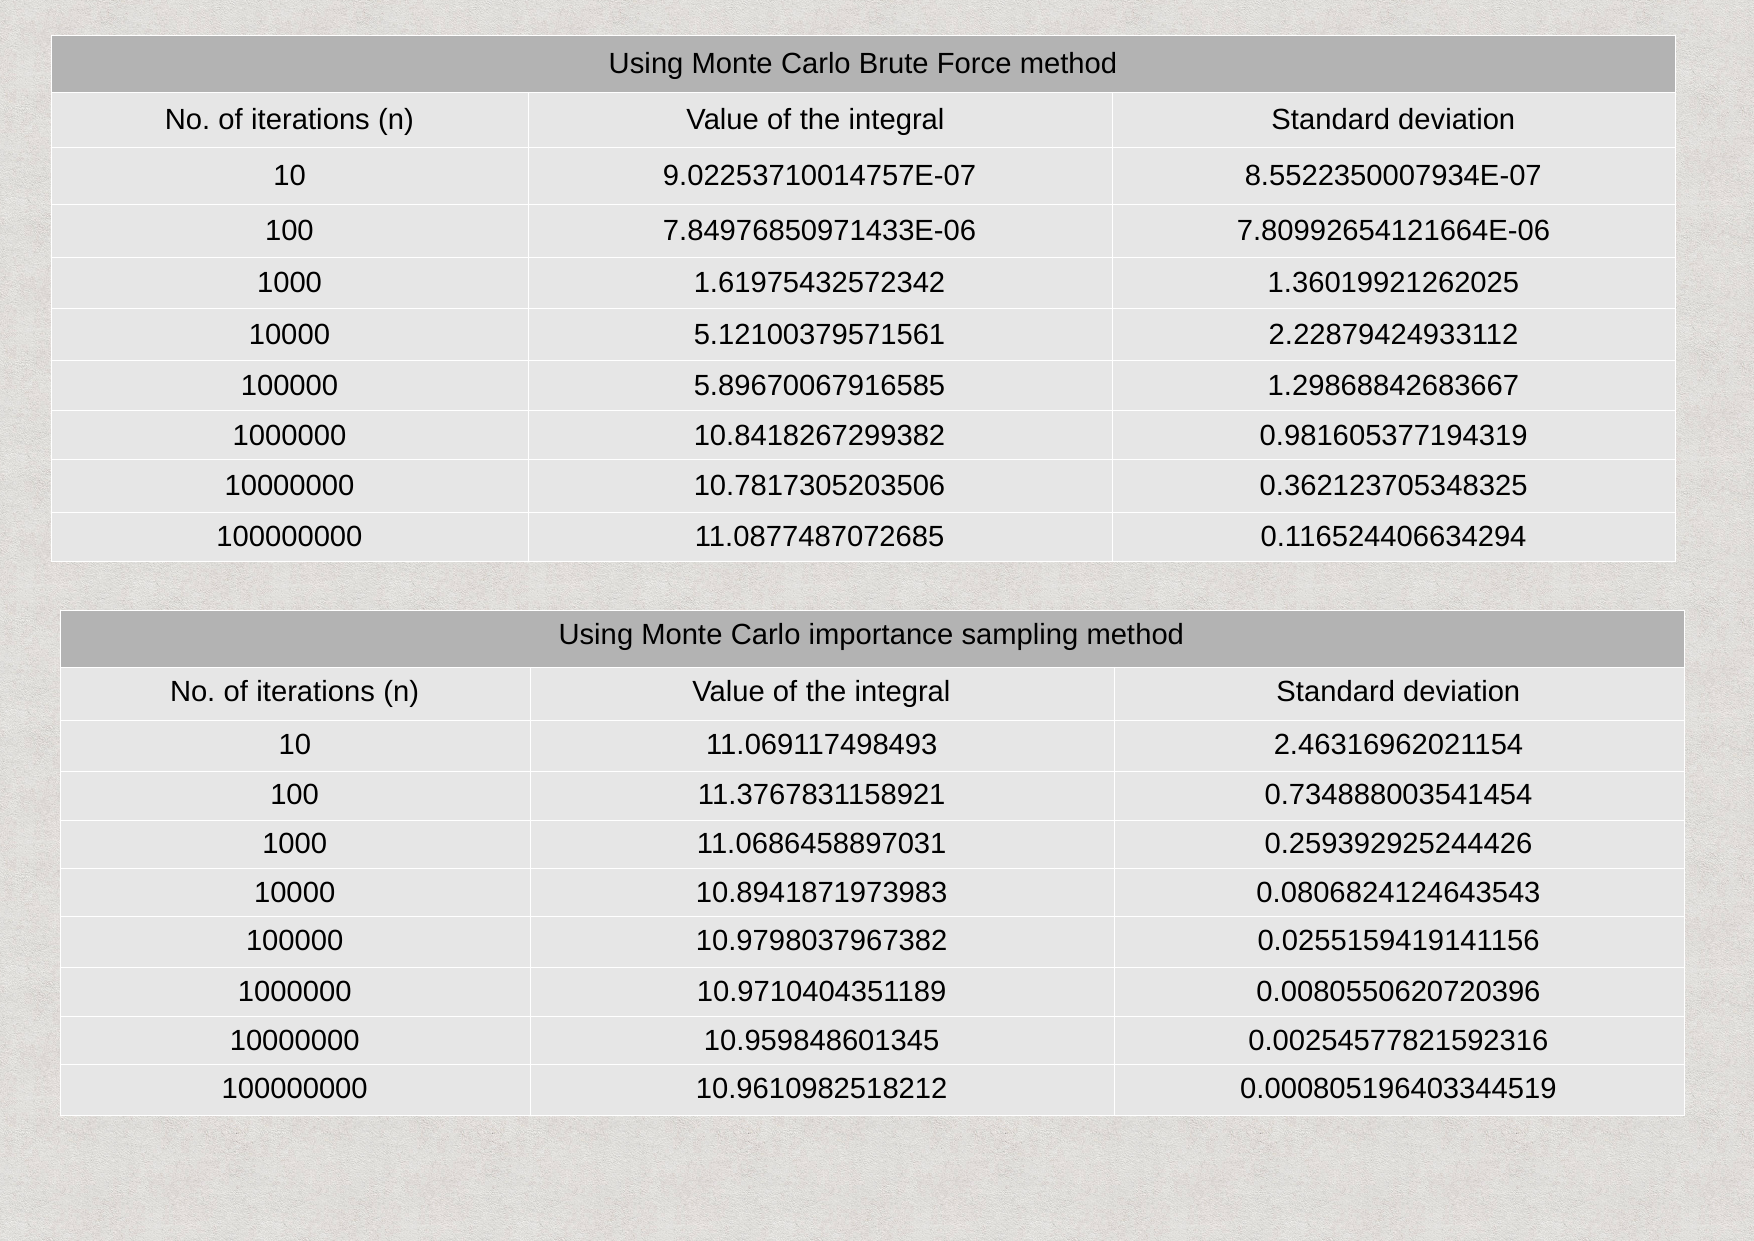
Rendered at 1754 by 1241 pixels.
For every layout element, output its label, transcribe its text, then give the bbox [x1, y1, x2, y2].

table_cell 1.29868842683667 [1113, 361, 1675, 410]
table_cell 10000000 [52, 460, 528, 512]
table_cell 0.259392925244426 [1115, 821, 1684, 868]
table_cell Value of the integral [529, 93, 1112, 147]
table_cell 10000000 [61, 1017, 530, 1064]
table_cell 1.36019921262025 [1113, 258, 1675, 308]
table_cell 11.3767831158921 [531, 772, 1114, 820]
table_cell 1000000 [52, 411, 528, 459]
table_header Using Monte Carlo importance sampling method [61, 611, 1684, 667]
table_cell 10.8418267299382 [529, 411, 1112, 459]
table_cell 2.22879424933112 [1113, 309, 1675, 360]
table_cell 10.9798037967382 [531, 917, 1114, 967]
table_cell 100 [52, 205, 528, 257]
table_cell 10 [52, 148, 528, 204]
table_cell 10000 [52, 309, 528, 360]
table_cell 1000000 [61, 968, 530, 1016]
table_cell 10 [61, 721, 530, 771]
table_cell 0.0806824124643543 [1115, 869, 1684, 916]
table_cell 1000 [52, 258, 528, 308]
table_cell 9.02253710014757E-07 [529, 148, 1112, 204]
table_cell No. of iterations (n) [52, 93, 528, 147]
table_cell 7.80992654121664E-06 [1113, 205, 1675, 257]
table_cell 100000000 [52, 513, 528, 561]
table_cell 0.0255159419141156 [1115, 917, 1684, 967]
table_cell Standard deviation [1115, 668, 1684, 720]
picture [0, 0, 1754, 1241]
table_cell 0.734888003541454 [1115, 772, 1684, 820]
table_cell 7.84976850971433E-06 [529, 205, 1112, 257]
table_cell 0.000805196403344519 [1115, 1065, 1684, 1115]
table_cell 100000000 [61, 1065, 530, 1115]
table_cell 0.00254577821592316 [1115, 1017, 1684, 1064]
table_cell 0.116524406634294 [1113, 513, 1675, 561]
table_cell 11.0877487072685 [529, 513, 1112, 561]
table_cell 10.9710404351189 [531, 968, 1114, 1016]
table_cell 10000 [61, 869, 530, 916]
table_cell 5.12100379571561 [529, 309, 1112, 360]
table_cell Standard deviation [1113, 93, 1675, 147]
table_cell 8.5522350007934E-07 [1113, 148, 1675, 204]
table_cell 11.069117498493 [531, 721, 1114, 771]
table_cell Value of the integral [531, 668, 1114, 720]
table_cell No. of iterations (n) [61, 668, 530, 720]
table_cell 100000 [61, 917, 530, 967]
table_cell 0.981605377194319 [1113, 411, 1675, 459]
table_cell 0.0080550620720396 [1115, 968, 1684, 1016]
table_cell 10.7817305203506 [529, 460, 1112, 512]
table_cell 2.46316962021154 [1115, 721, 1684, 771]
table_header Using Monte Carlo Brute Force method [52, 36, 1675, 92]
table_cell 11.0686458897031 [531, 821, 1114, 868]
table_cell 10.959848601345 [531, 1017, 1114, 1064]
table_cell 5.89670067916585 [529, 361, 1112, 410]
table_cell 1.61975432572342 [529, 258, 1112, 308]
table_cell 100000 [52, 361, 528, 410]
table_cell 0.362123705348325 [1113, 460, 1675, 512]
table_cell 10.9610982518212 [531, 1065, 1114, 1115]
table_cell 100 [61, 772, 530, 820]
table_cell 10.8941871973983 [531, 869, 1114, 916]
table_cell 1000 [61, 821, 530, 868]
